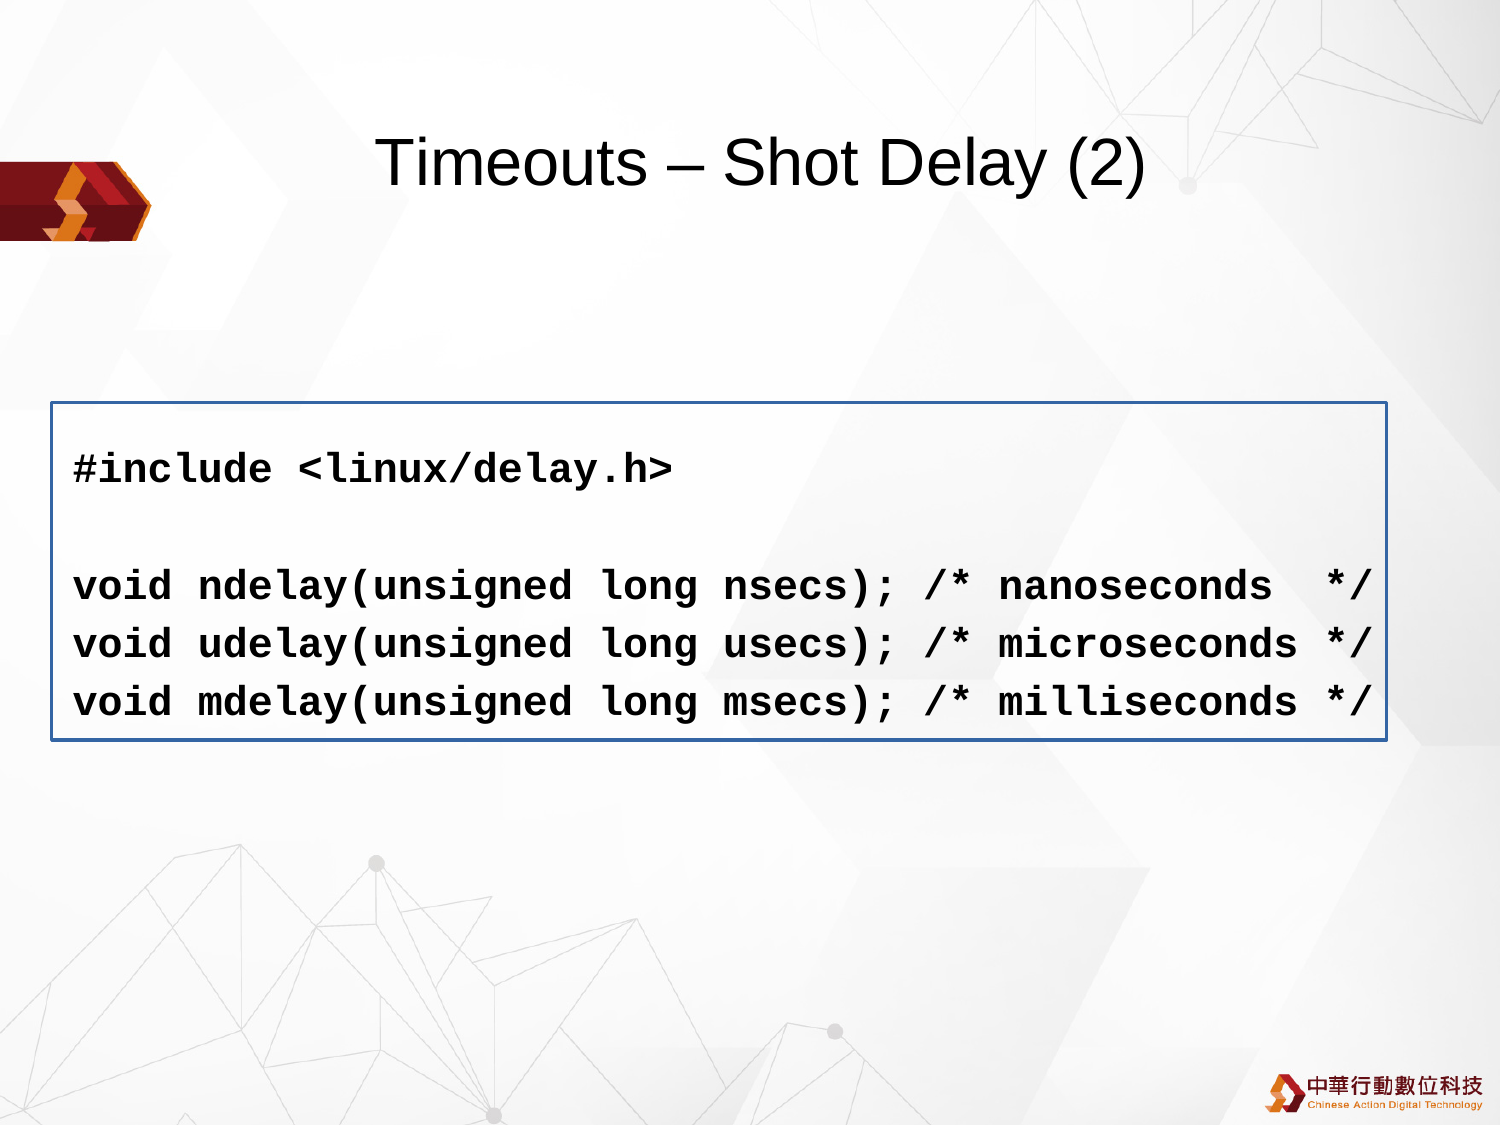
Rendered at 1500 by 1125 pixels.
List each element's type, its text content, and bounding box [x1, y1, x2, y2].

text_box #include <linux/delay.h> void ndelay(unsigned long nsecs); /* nanoseconds */ void udelay(unsigned long usecs); /* microseconds */ void mdelay(unsigned long msecs); /* milliseconds */ [57, 375, 1471, 732]
title Timeouts – Shot Delay (2) [75, 110, 1426, 200]
picture [0, 0, 1500, 1125]
